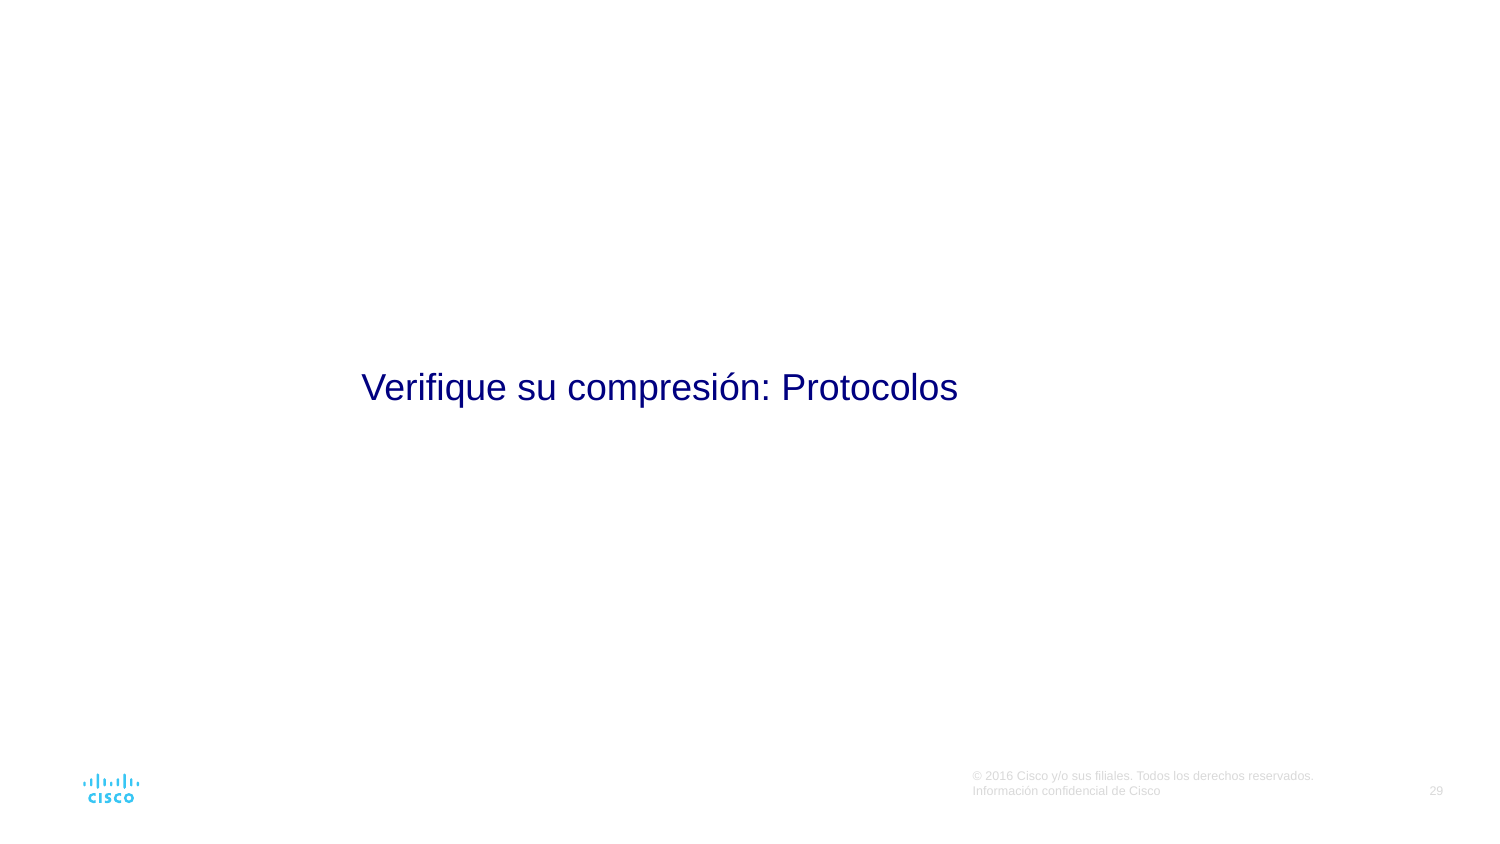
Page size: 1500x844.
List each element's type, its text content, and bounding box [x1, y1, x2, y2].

text_box Verifique su compresión: Protocolos [346, 358, 1148, 434]
